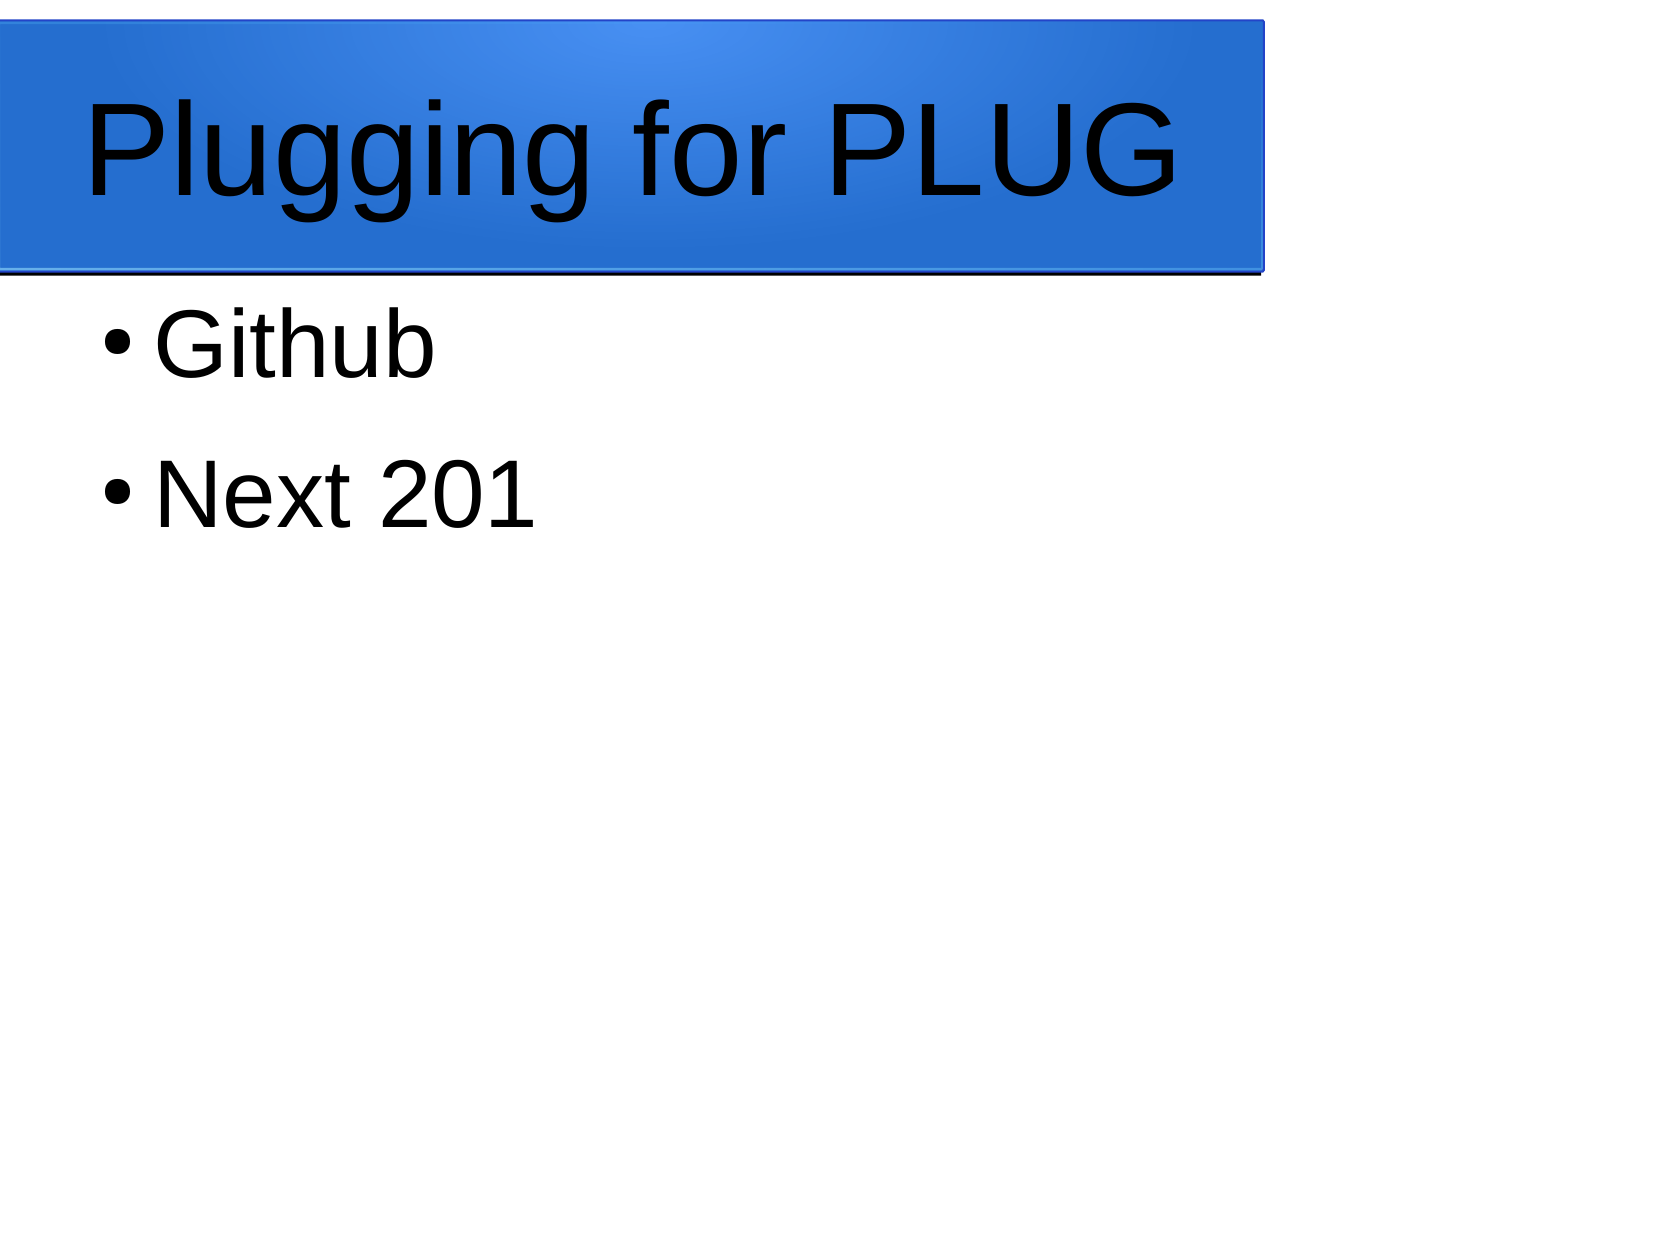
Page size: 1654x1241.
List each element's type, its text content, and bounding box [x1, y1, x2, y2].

list Github Next 201 [82, 290, 1571, 1010]
title Plugging for PLUG [82, 47, 1235, 252]
